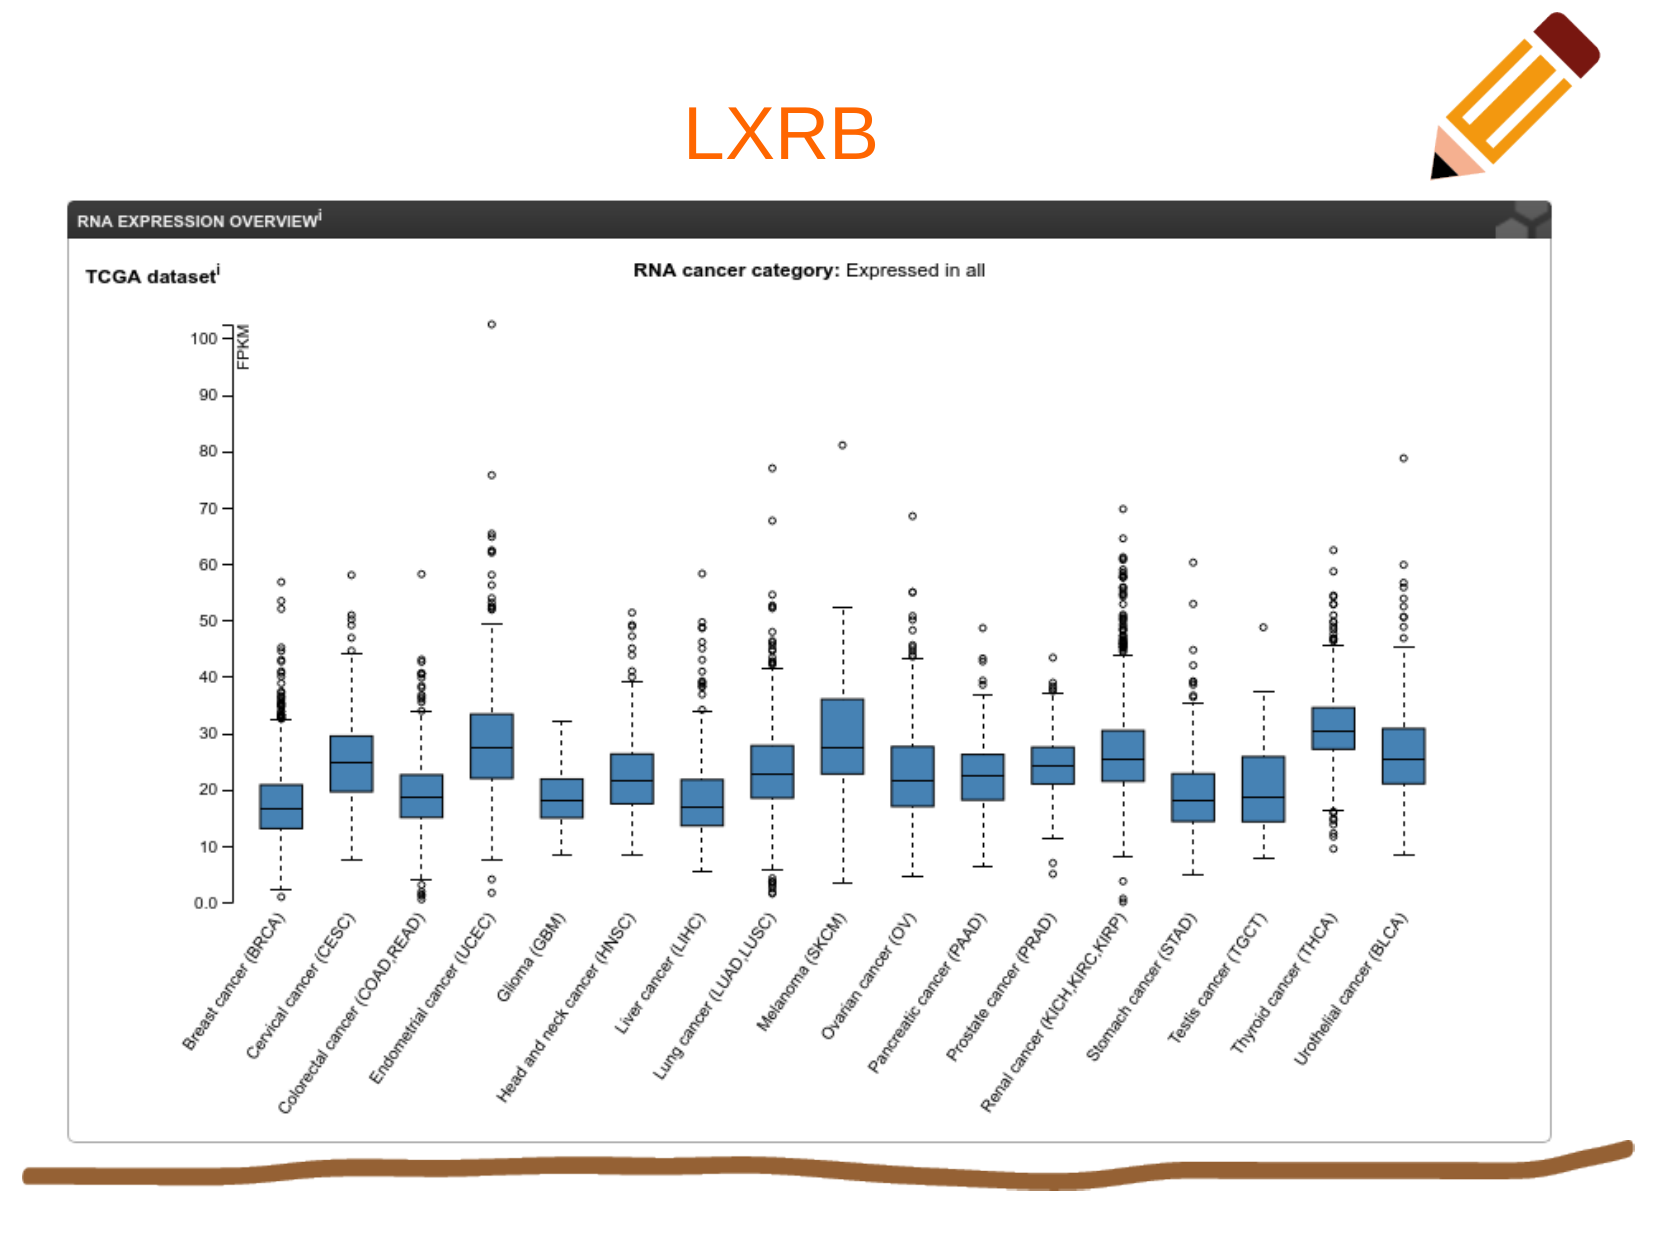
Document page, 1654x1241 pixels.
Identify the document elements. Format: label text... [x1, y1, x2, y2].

picture [1430, 12, 1601, 181]
title LXRB [108, 72, 1456, 196]
picture [22, 196, 1635, 1191]
